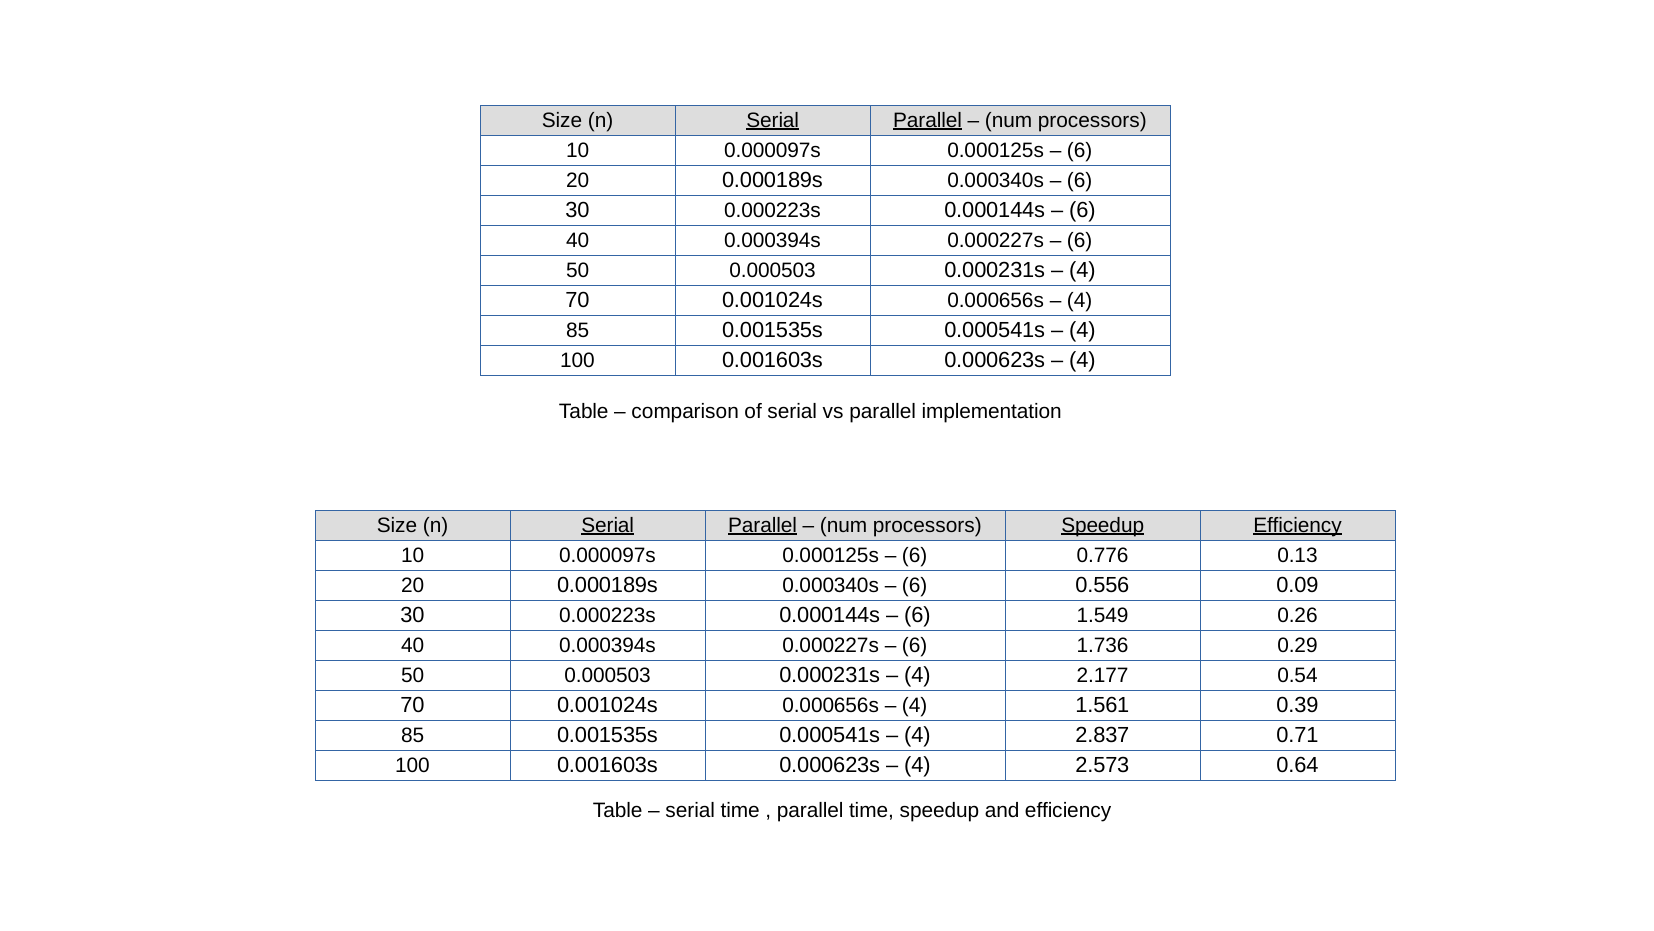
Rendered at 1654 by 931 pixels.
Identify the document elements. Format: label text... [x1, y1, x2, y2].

text_box 0.000541s – (4) [705, 720, 1005, 750]
text_box 20 [315, 570, 510, 600]
text_box 85 [480, 315, 675, 345]
text_box 40 [315, 630, 510, 660]
text_box 0.001603s [675, 345, 870, 376]
text_box 0.001535s [510, 720, 705, 750]
text_box 70 [480, 285, 675, 315]
text_box 0.000656s – (4) [870, 285, 1171, 315]
text_box Serial [675, 105, 870, 135]
text_box 0.001535s [675, 315, 870, 345]
text_box 0.000144s – (6) [705, 600, 1005, 630]
text_box 0.000656s – (4) [705, 690, 1005, 720]
text_box 0.001603s [510, 750, 705, 781]
text_box Size (n) [315, 510, 510, 540]
text_box 1.549 [1005, 600, 1200, 630]
text_box 0.39 [1200, 690, 1396, 720]
text_box 0.29 [1200, 630, 1396, 660]
text_box 0.000097s [510, 540, 705, 570]
text_box Serial [510, 510, 705, 540]
text_box 2.837 [1005, 720, 1200, 750]
text_box 0.000125s – (6) [705, 540, 1005, 570]
text_box 0.001024s [675, 285, 870, 315]
text_box 0.26 [1200, 600, 1396, 630]
text_box 0.000503 [675, 255, 870, 285]
text_box 70 [315, 690, 510, 720]
text_box 0.71 [1200, 720, 1396, 750]
text_box 50 [480, 255, 675, 285]
text_box Speedup [1005, 510, 1200, 540]
text_box 0.000394s [510, 630, 705, 660]
text_box 0.000541s – (4) [870, 315, 1171, 345]
text_box 0.556 [1005, 570, 1200, 600]
text_box 0.000227s – (6) [870, 225, 1171, 255]
text_box 0.09 [1200, 570, 1396, 600]
text_box 0.000340s – (6) [870, 165, 1171, 195]
text_box 0.54 [1200, 660, 1396, 690]
text_box 1.561 [1005, 690, 1200, 720]
text_box 0.776 [1005, 540, 1200, 570]
text_box 10 [480, 135, 675, 165]
text_box 0.000623s – (4) [870, 345, 1171, 376]
text_box Table – comparison of serial vs parallel implementation [490, 396, 1136, 427]
text_box 30 [315, 600, 510, 630]
text_box Parallel – (num processors) [870, 105, 1171, 135]
text_box 0.000189s [510, 570, 705, 600]
text_box 30 [480, 195, 675, 225]
text_box Size (n) [480, 105, 675, 135]
text_box 0.000623s – (4) [705, 750, 1005, 781]
text_box 0.001024s [510, 690, 705, 720]
text_box 0.000340s – (6) [705, 570, 1005, 600]
text_box 2.177 [1005, 660, 1200, 690]
text_box 100 [315, 750, 510, 781]
text_box 0.000227s – (6) [705, 630, 1005, 660]
text_box 0.000097s [675, 135, 870, 165]
text_box 0.000189s [675, 165, 870, 195]
text_box 0.000125s – (6) [870, 135, 1171, 165]
text_box 0.000231s – (4) [870, 255, 1171, 285]
text_box 0.000223s [675, 195, 870, 225]
text_box 40 [480, 225, 675, 255]
text_box 85 [315, 720, 510, 750]
text_box 0.13 [1200, 540, 1396, 570]
text_box Table – serial time , parallel time, speedup and efficiency [375, 795, 1336, 826]
text_box 0.64 [1200, 750, 1396, 781]
text_box 2.573 [1005, 750, 1200, 781]
text_box 1.736 [1005, 630, 1200, 660]
text_box 0.000144s – (6) [870, 195, 1171, 225]
text_box 0.000231s – (4) [705, 660, 1005, 690]
text_box 0.000503 [510, 660, 705, 690]
text_box 0.000394s [675, 225, 870, 255]
text_box Parallel – (num processors) [705, 510, 1005, 540]
text_box 10 [315, 540, 510, 570]
text_box 20 [480, 165, 675, 195]
text_box 50 [315, 660, 510, 690]
text_box 0.000223s [510, 600, 705, 630]
text_box Efficiency [1200, 510, 1396, 540]
text_box 100 [480, 345, 675, 376]
